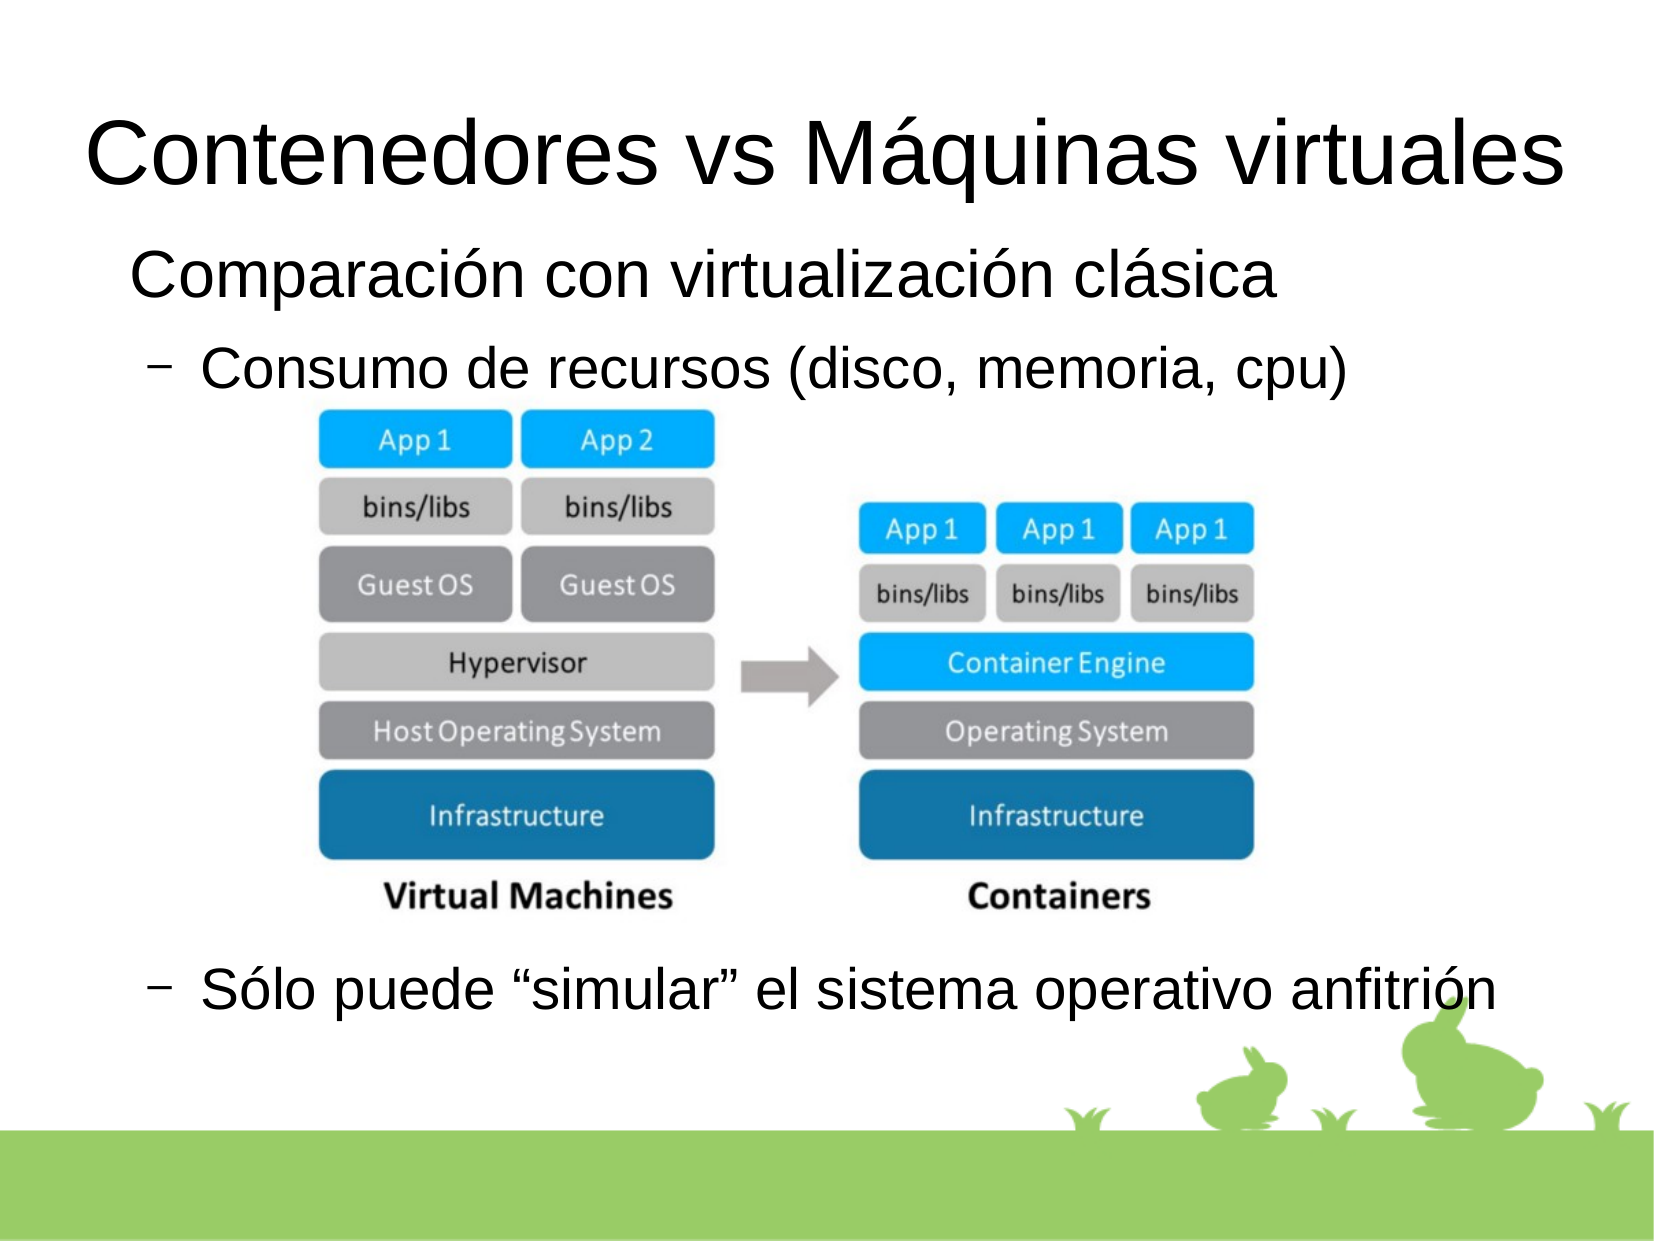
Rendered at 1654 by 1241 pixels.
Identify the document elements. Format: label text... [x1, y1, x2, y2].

list Comparación con virtualización clásica Consumo de recursos (disco, memoria, cpu) Sólo puede “simular” el sistema operativo anfitrión [59, 237, 1548, 1075]
picture [0, 0, 1654, 1241]
title Contenedores vs Máquinas virtuales [82, 49, 1571, 257]
